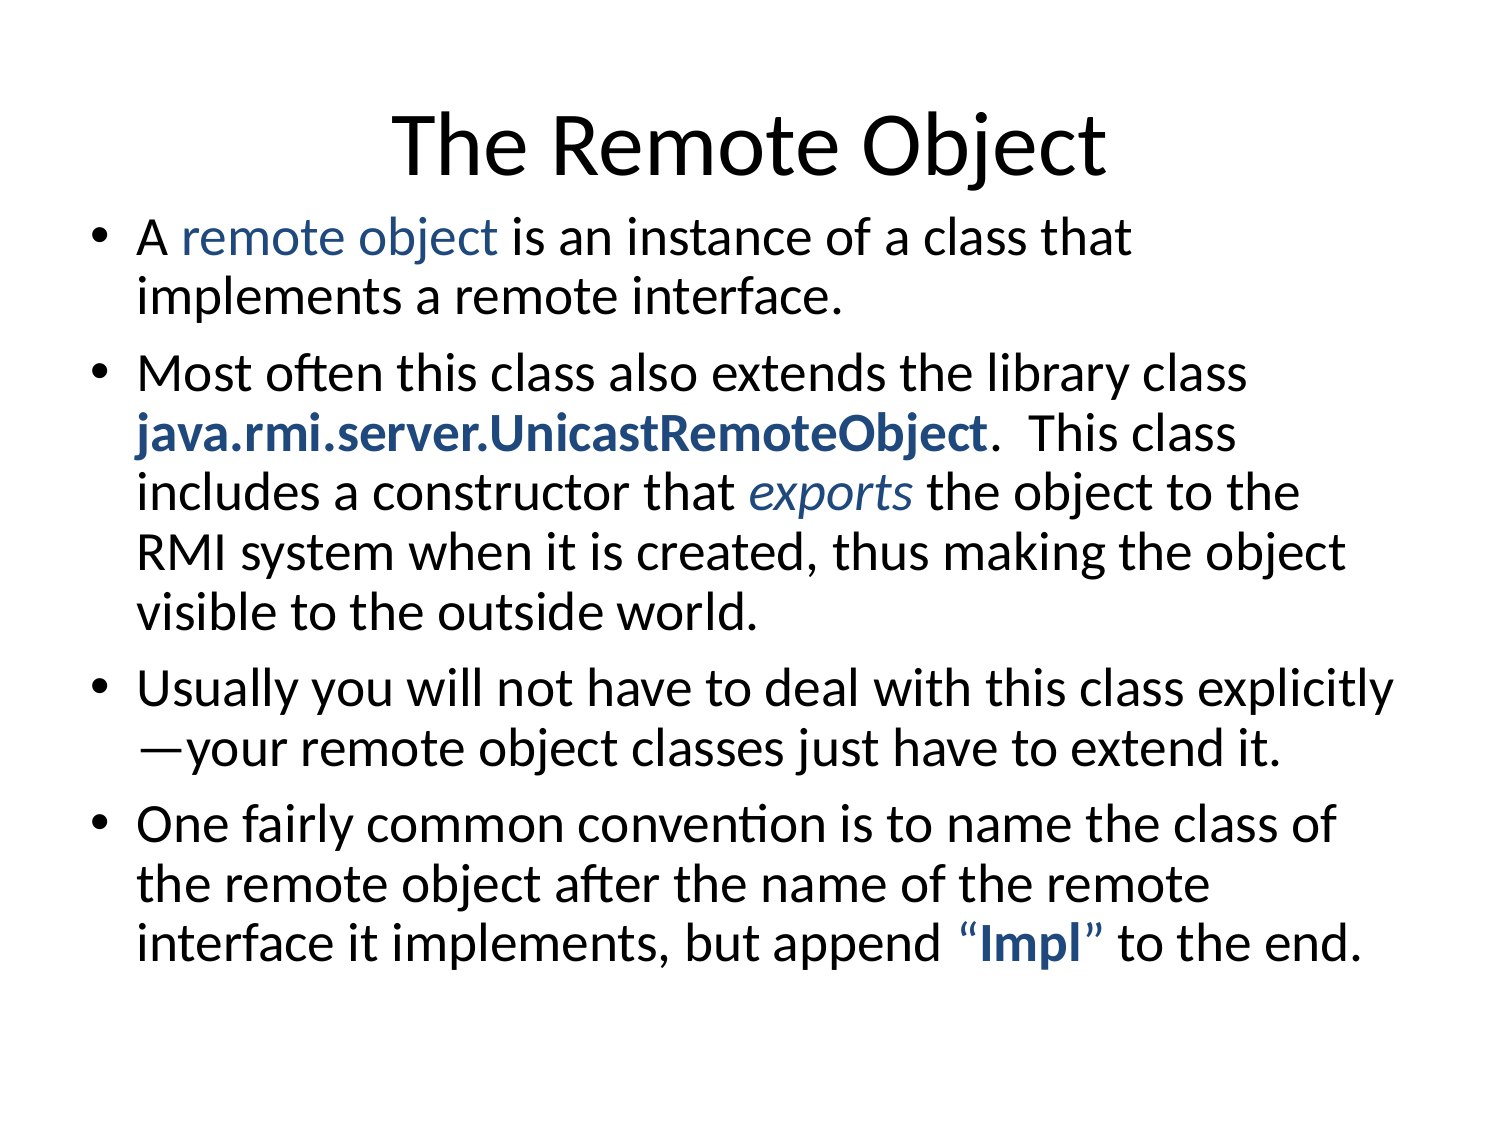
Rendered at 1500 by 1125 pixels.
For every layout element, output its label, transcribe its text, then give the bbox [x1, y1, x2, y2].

list A remote object is an instance of a class that implements a remote interface. Most often this class also extends the library class java.rmi.server.UnicastRemoteObject. This class includes a constructor that exports the object to the RMI system when it is created, thus making the object visible to the outside world. Usually you will not have to deal with this class explicitly—your remote object classes just have to extend it. One fairly common convention is to name the class of the remote object after the name of the remote interface it implements, but append “Impl” to the end. [75, 200, 1413, 1013]
title The Remote Object [75, 45, 1425, 233]
